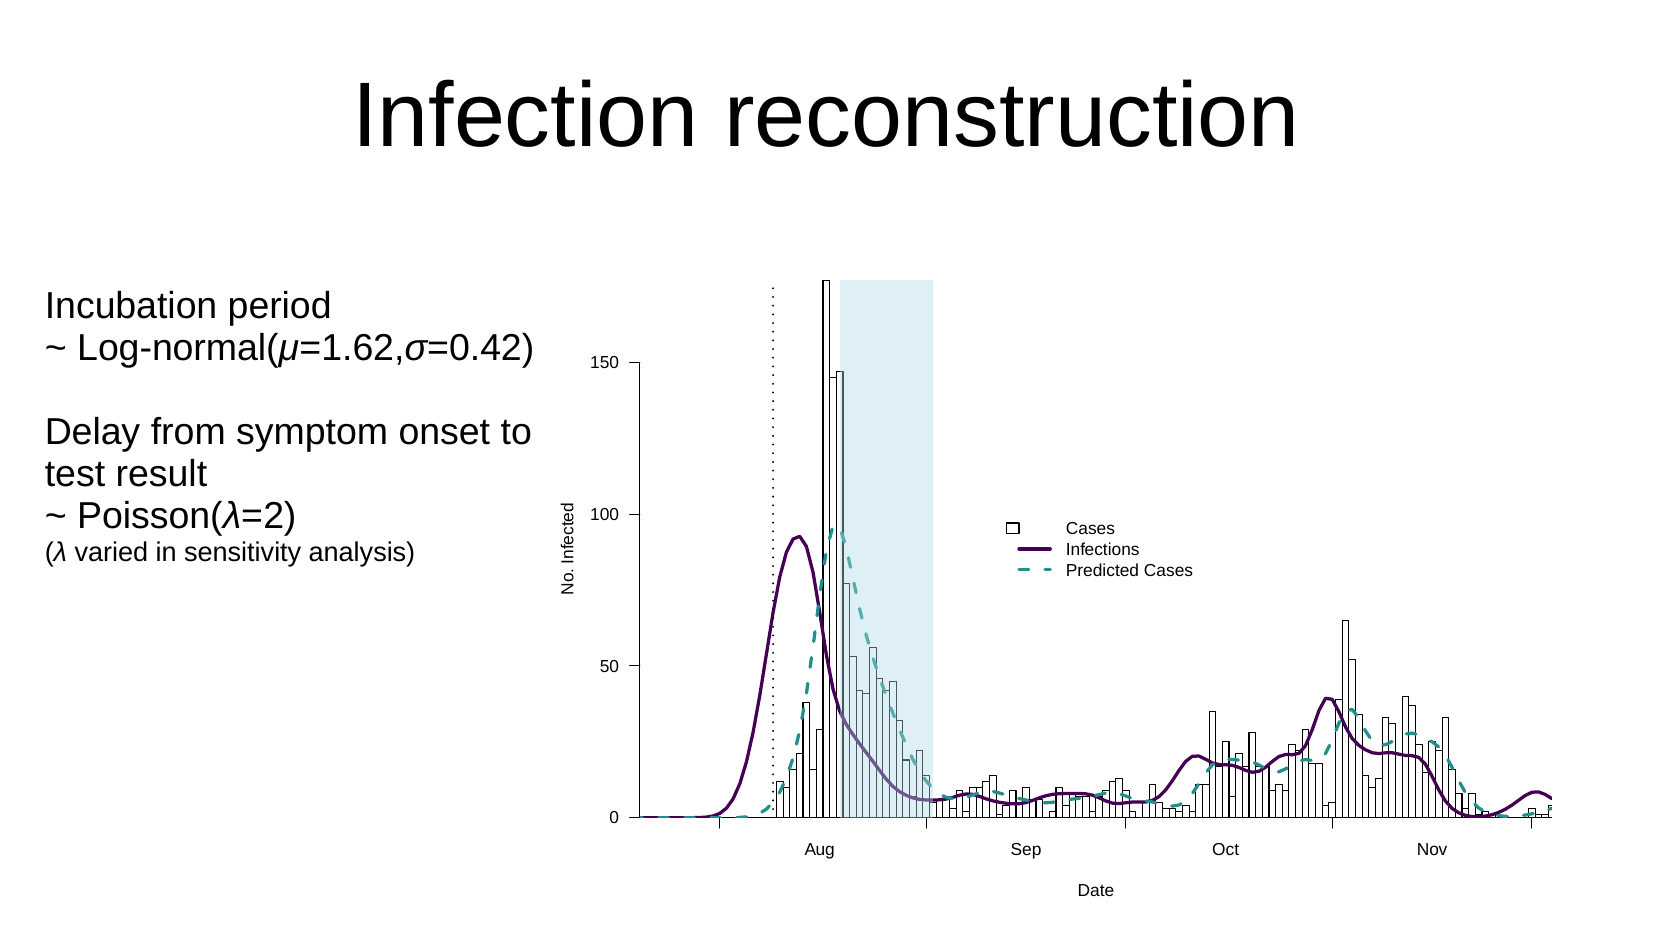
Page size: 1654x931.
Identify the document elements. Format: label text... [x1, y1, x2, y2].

picture [554, 195, 1596, 924]
text_box Incubation period ~ Log-normal(μ=1.62,σ=0.42) Delay from symptom onset to test result ~ Poisson(λ=2) (λ varied in sensitivity analysis) [30, 277, 555, 575]
title Infection reconstruction [82, 37, 1571, 193]
